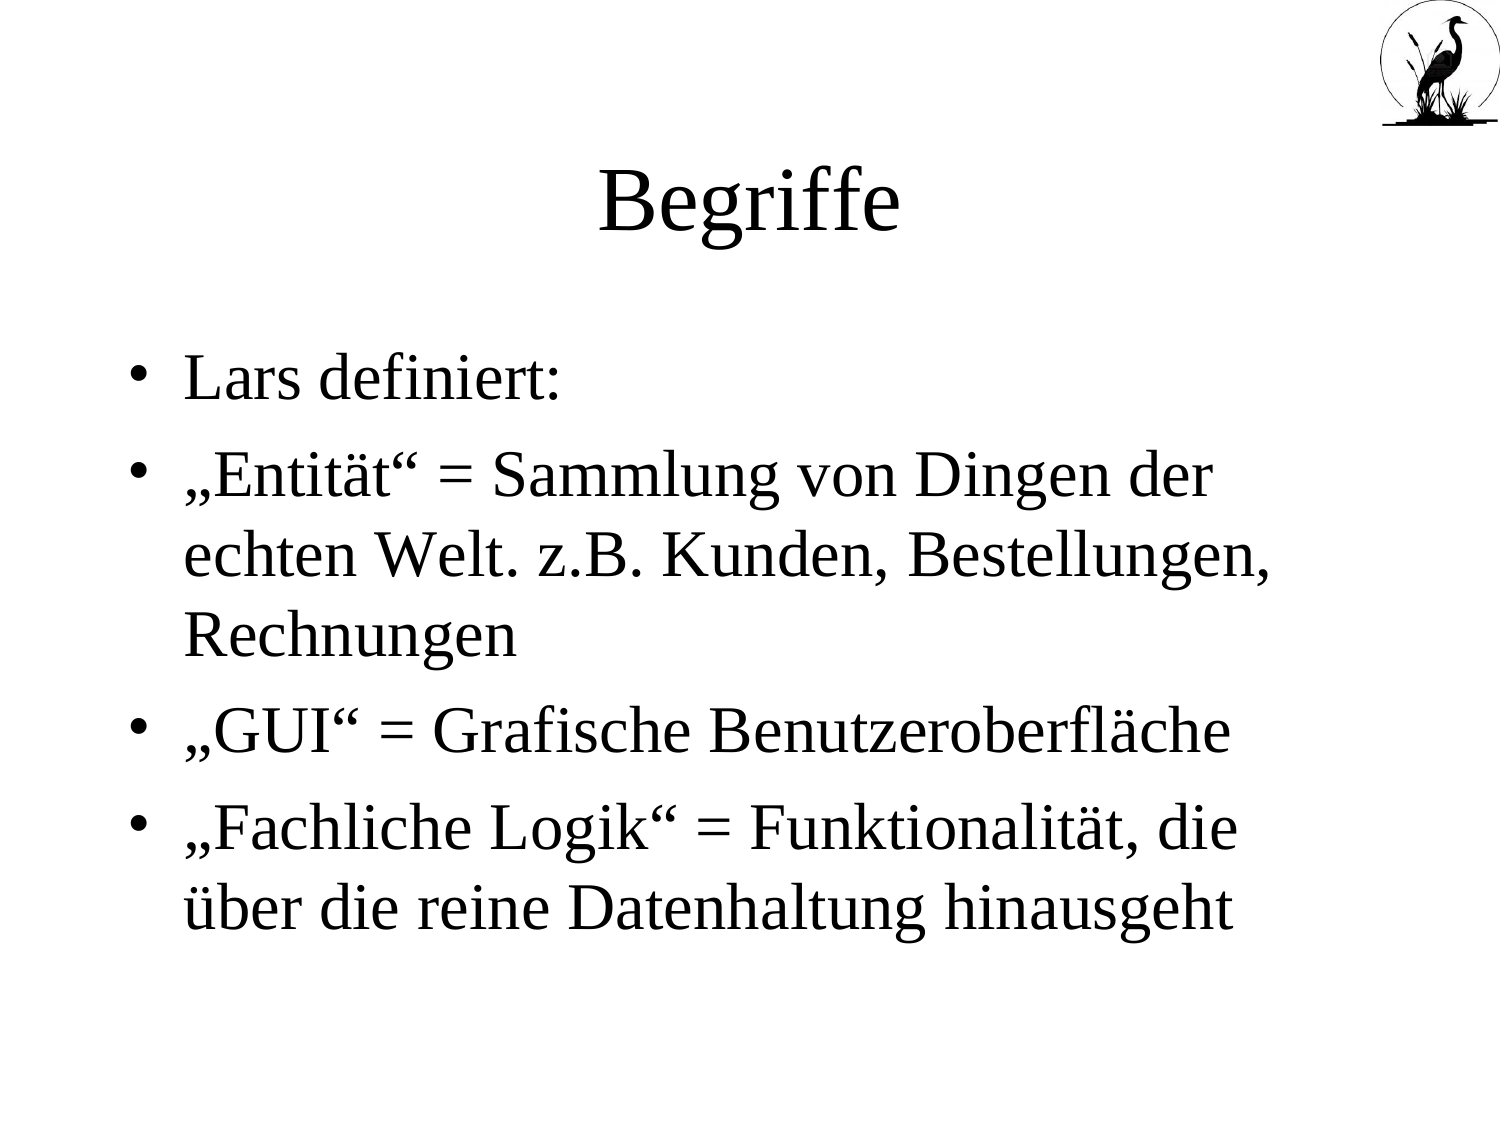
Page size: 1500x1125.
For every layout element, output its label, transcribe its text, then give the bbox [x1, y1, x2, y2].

picture [1380, 0, 1500, 126]
list Lars definiert: „Entität“ = Sammlung von Dingen der echten Welt. z.B. Kunden, Bestellungen, Rechnungen „GUI“ = Grafische Benutzeroberfläche „Fachliche Logik“ = Funktionalität, die über die reine Datenhaltung hinausgeht [112, 324, 1388, 1047]
title Begriffe [112, 99, 1388, 288]
